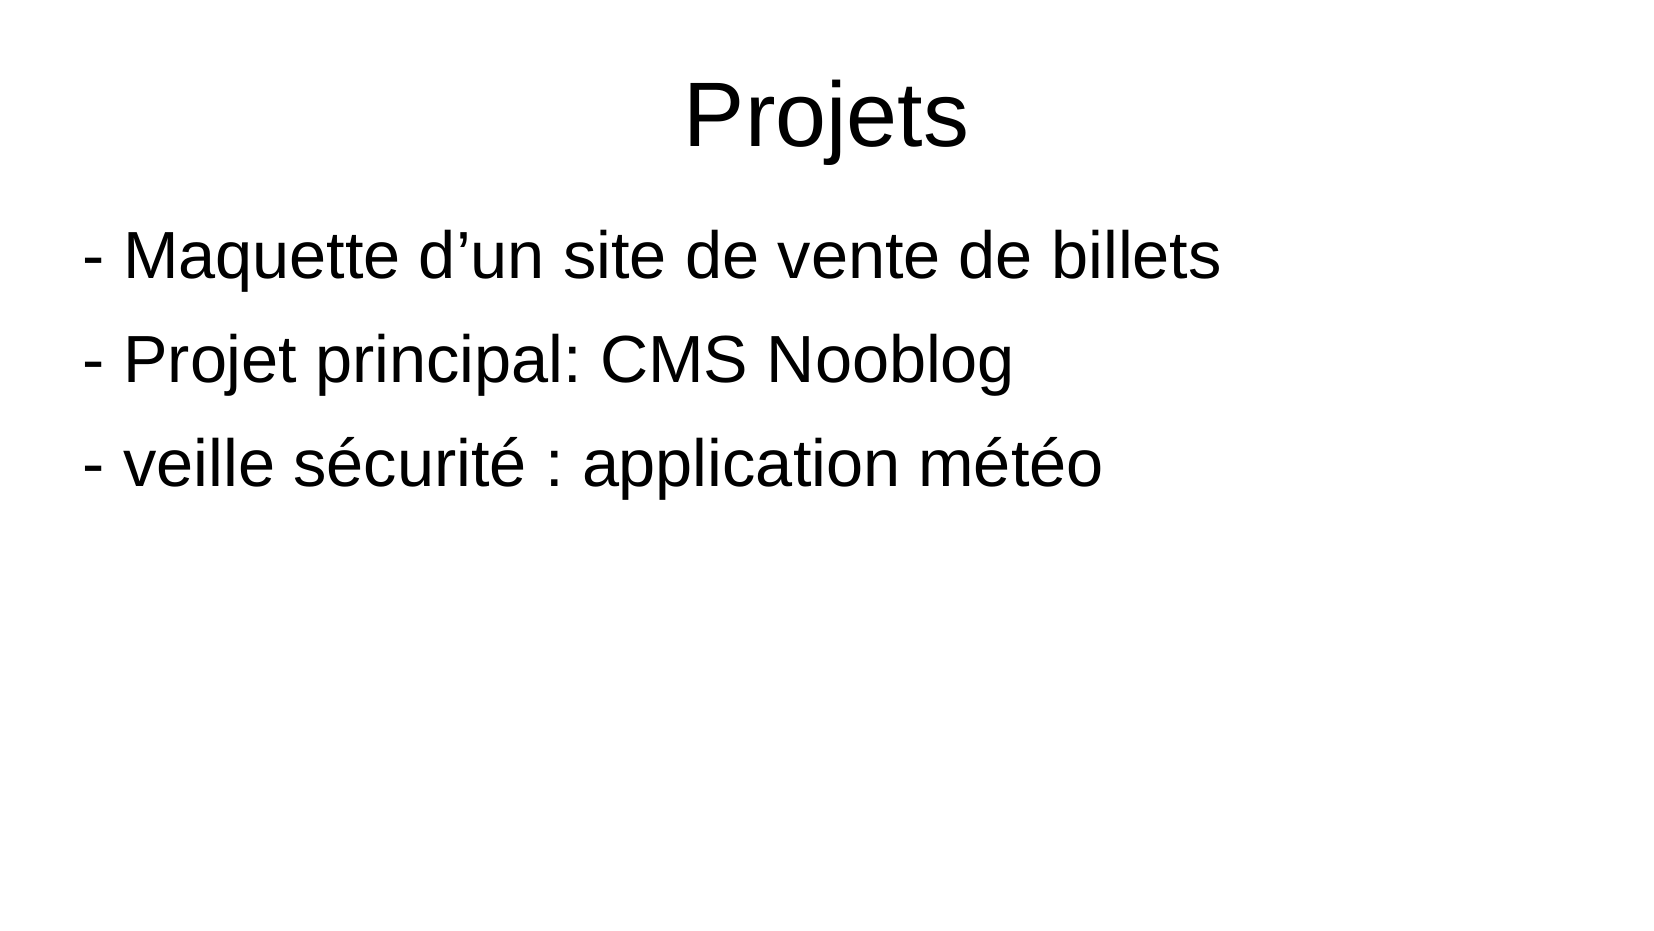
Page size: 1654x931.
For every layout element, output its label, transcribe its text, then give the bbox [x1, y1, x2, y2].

title Projets [82, 37, 1571, 193]
list - Maquette d’un site de vente de billets - Projet principal: CMS Nooblog - veille sécurité : application météo [82, 217, 1571, 758]
